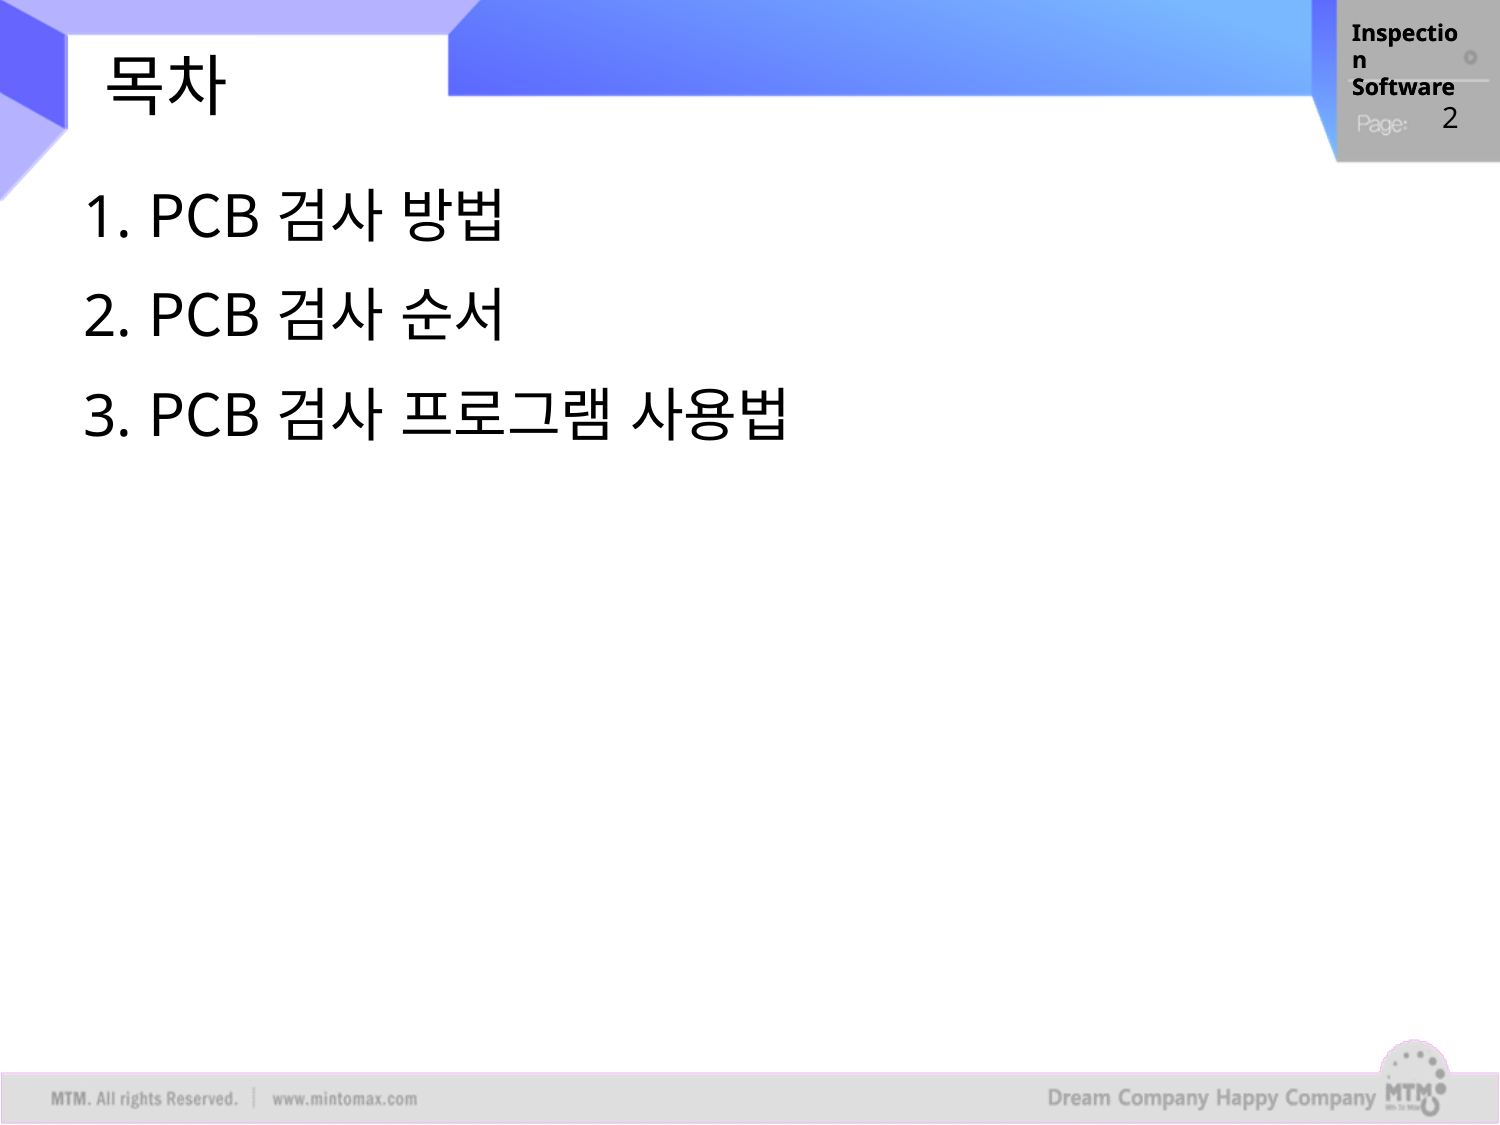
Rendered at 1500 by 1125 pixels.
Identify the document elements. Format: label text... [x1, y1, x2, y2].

picture [0, 0, 1500, 203]
title 목차 [78, 36, 254, 110]
list PCB 검사 방법 PCB 검사 순서 PCB 검사 프로그램 사용법 [68, 171, 1429, 1047]
picture [0, 1034, 1500, 1125]
